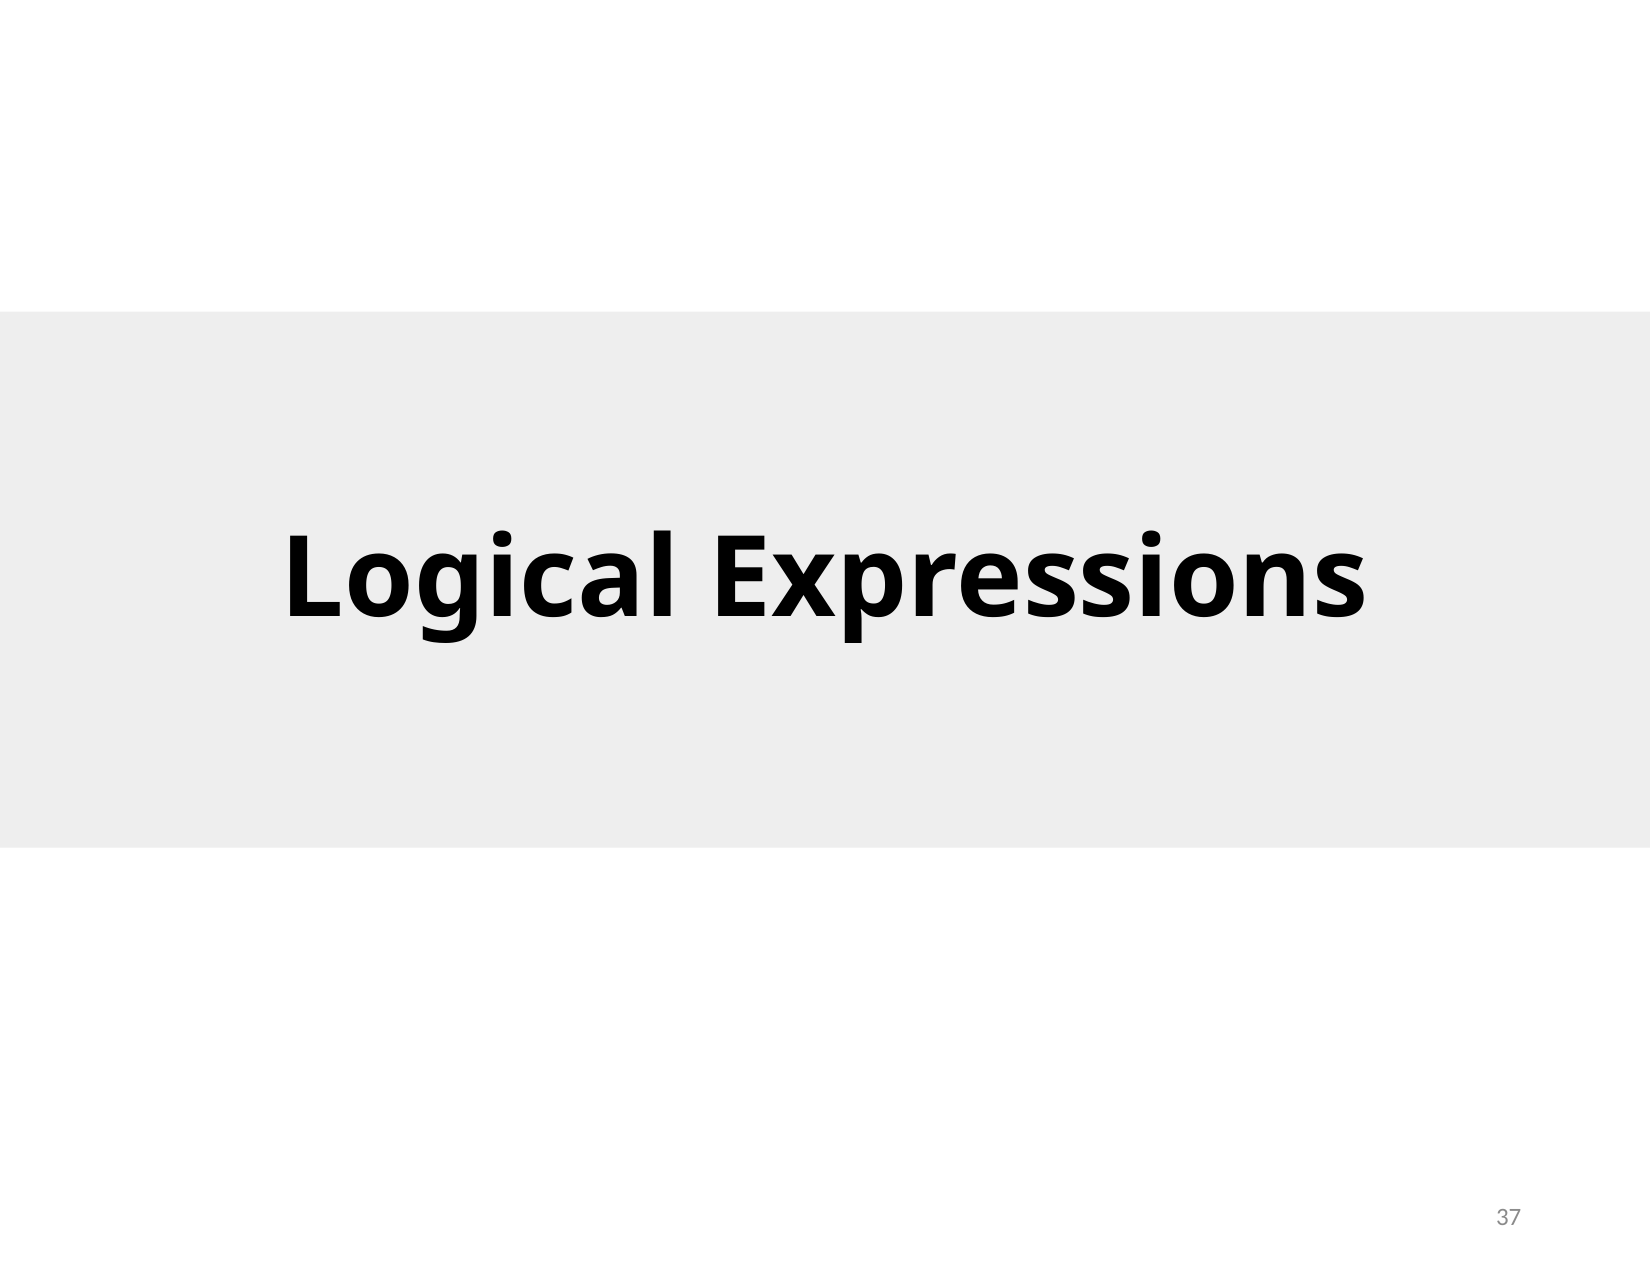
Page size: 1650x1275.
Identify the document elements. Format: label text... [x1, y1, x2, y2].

title Logical Expressions [0, 311, 1650, 848]
